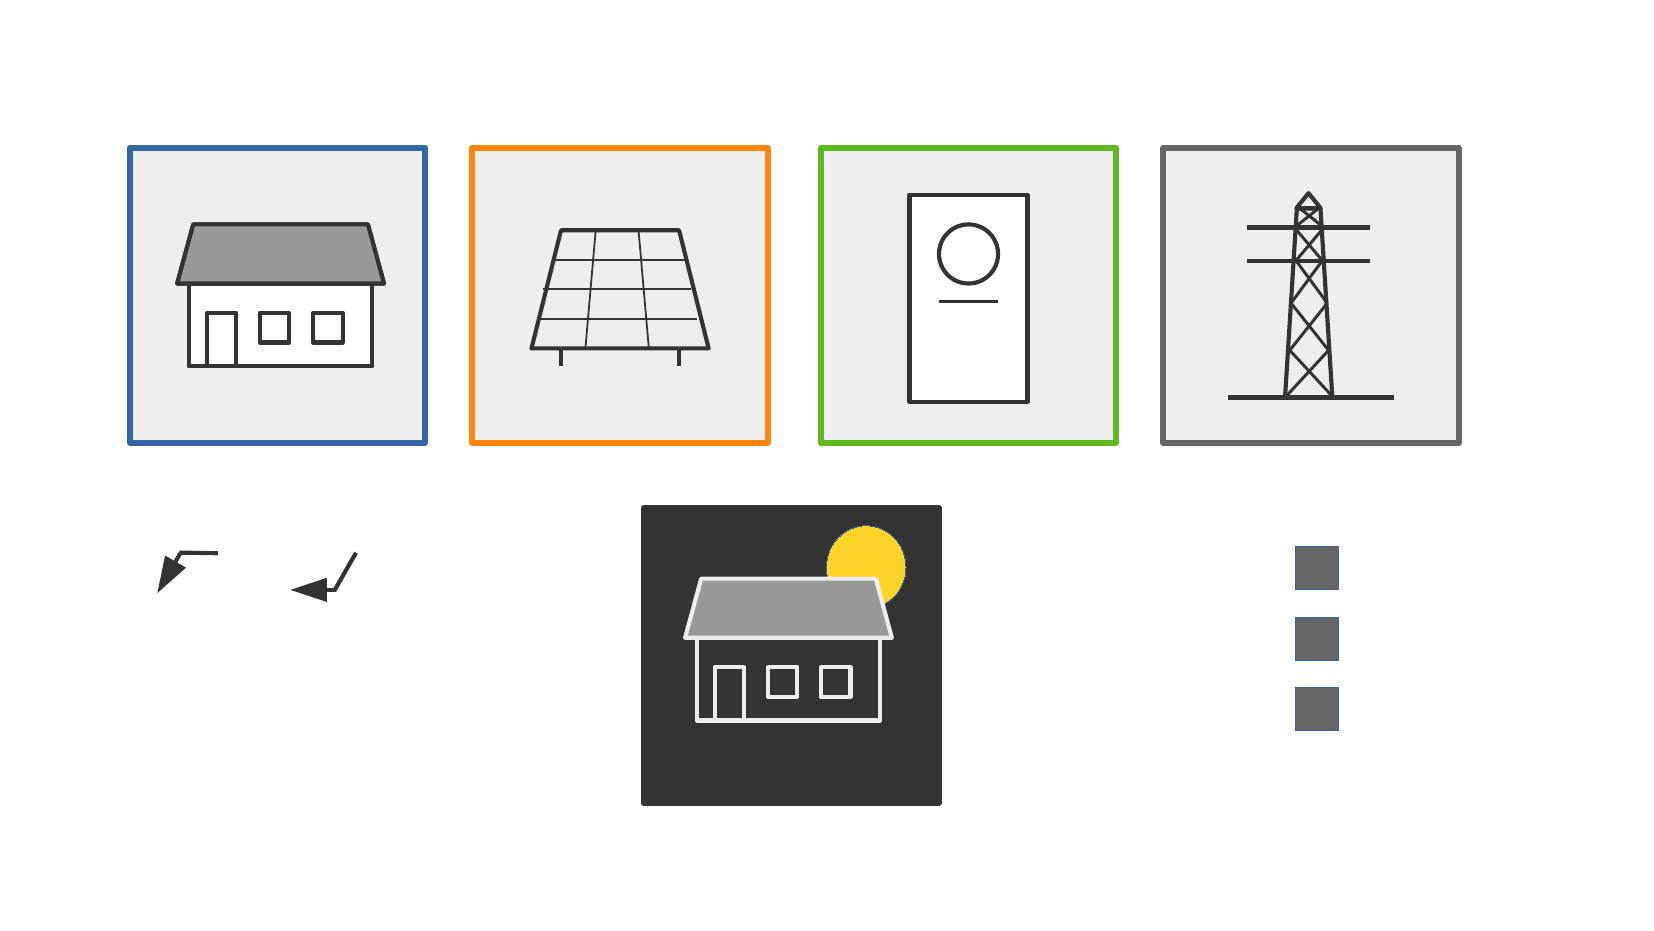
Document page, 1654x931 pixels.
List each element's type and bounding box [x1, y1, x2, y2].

text_box [129, 147, 426, 443]
text_box [1295, 546, 1339, 590]
text_box [1163, 147, 1459, 443]
text_box [472, 147, 768, 443]
text_box [1295, 617, 1339, 661]
text_box [1295, 687, 1339, 731]
text_box [820, 147, 1117, 443]
text_box [643, 507, 939, 804]
